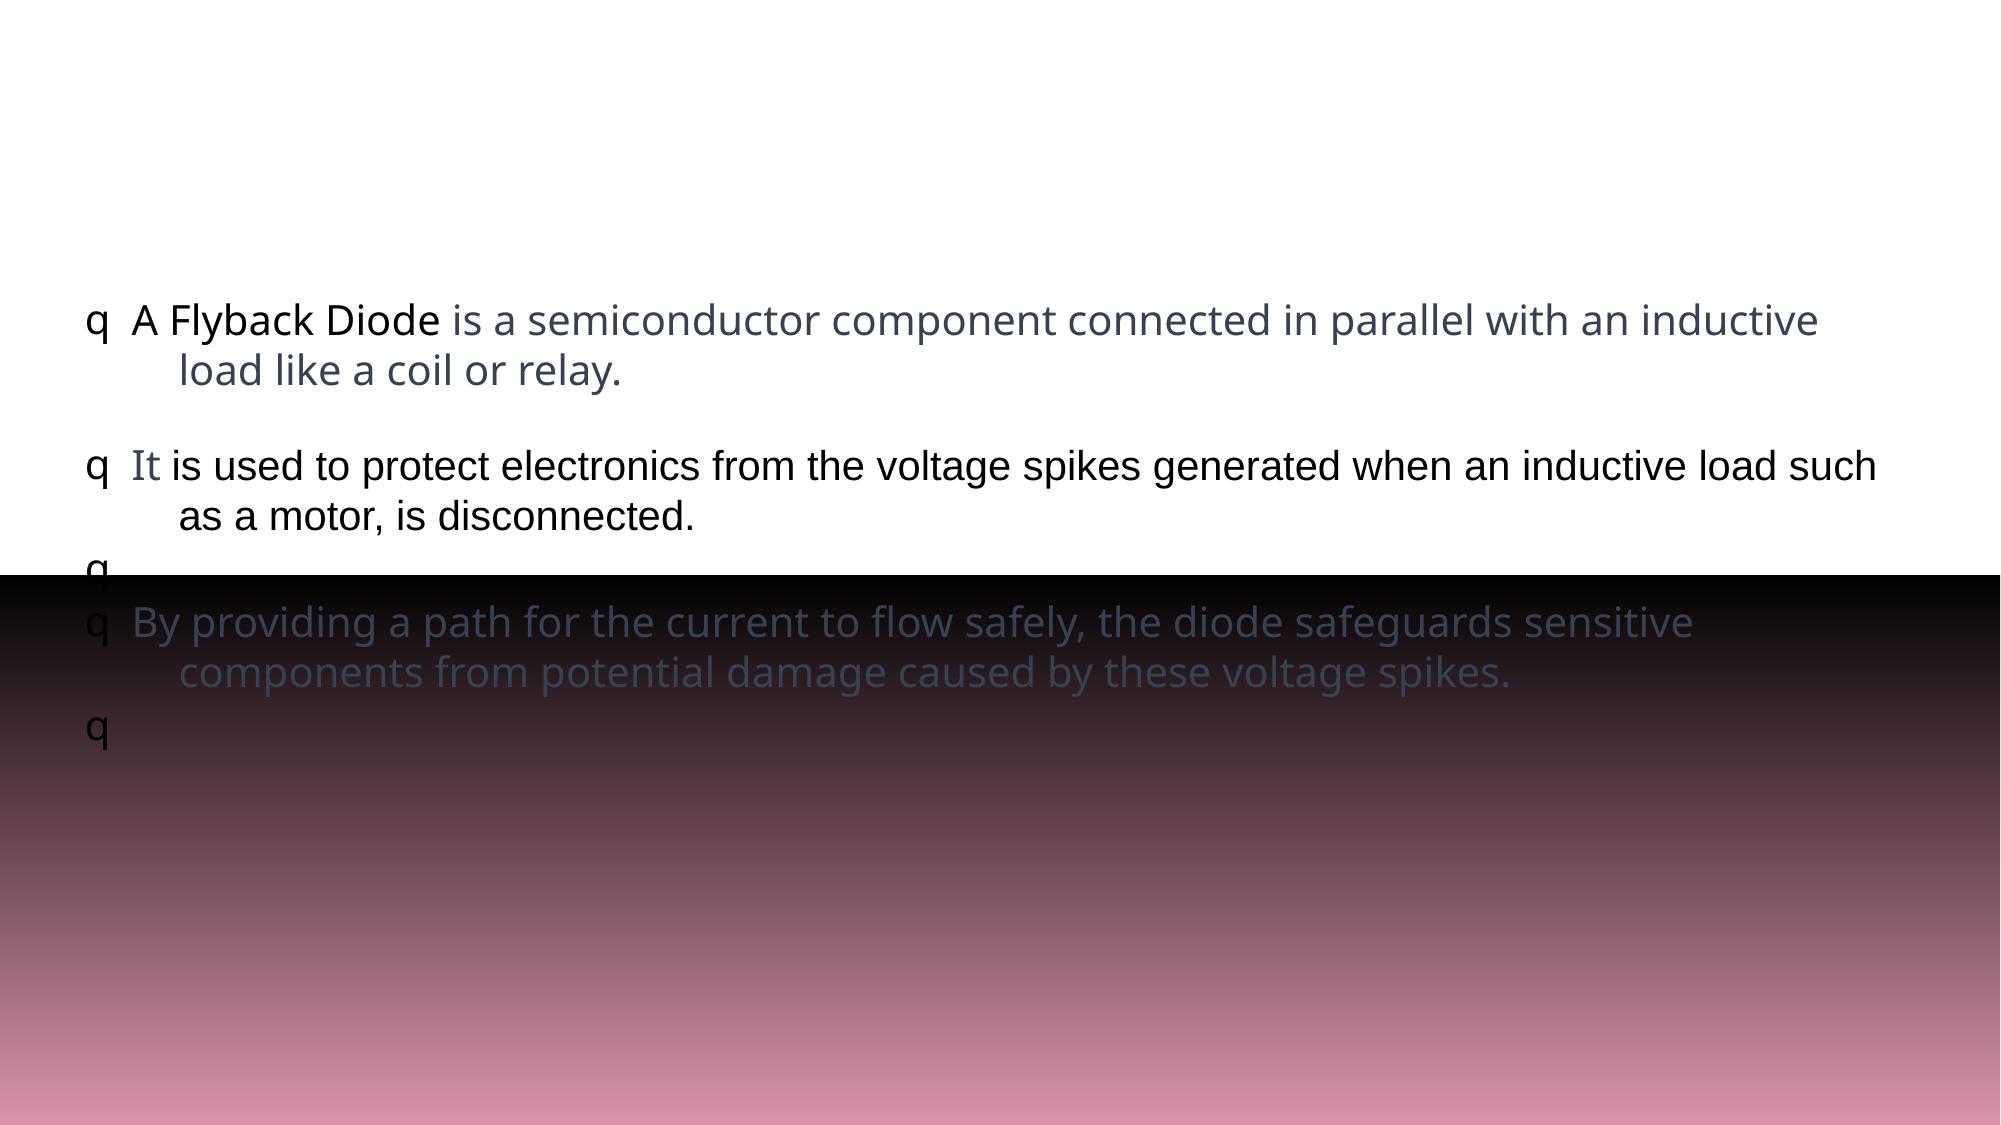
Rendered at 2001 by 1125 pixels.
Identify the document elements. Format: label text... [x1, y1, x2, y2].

text_box [1791, 322, 1822, 429]
text_box A Flyback Diode is a semiconductor component connected in parallel with an inductive load like a coil or relay. It is used to protect electronics from the voltage spikes generated when an inductive load such as a motor, is disconnected. By providing a path for the current to flow safely, the diode safeguards sensitive components from potential damage caused by these voltage spikes. [69, 286, 1931, 802]
